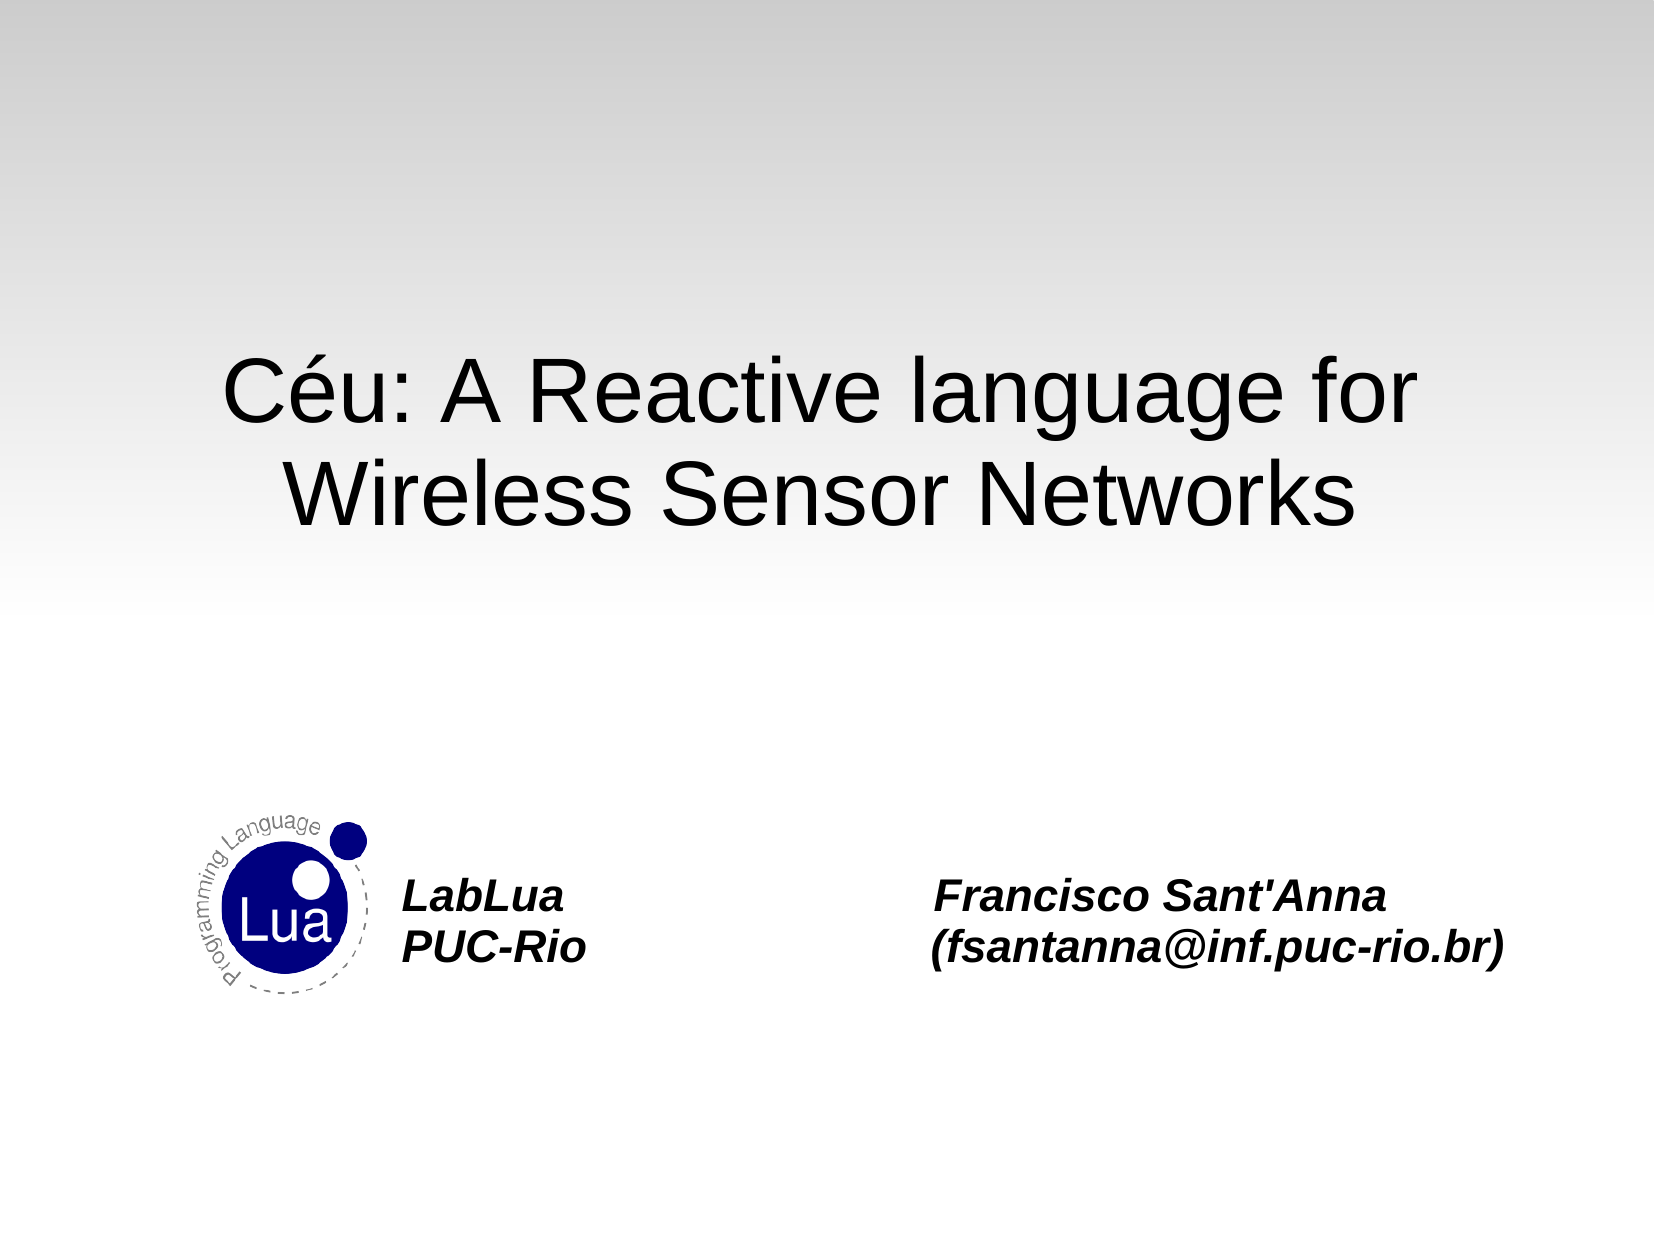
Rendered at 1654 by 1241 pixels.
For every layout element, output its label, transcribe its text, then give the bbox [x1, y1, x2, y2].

picture [187, 803, 376, 1001]
text_box LabLua Francisco Sant'Anna PUC-Rio (fsantanna@inf.puc-rio.br) [386, 862, 1576, 980]
subtitle Céu: A Reactive language for Wireless Sensor Networks [76, 0, 1565, 997]
